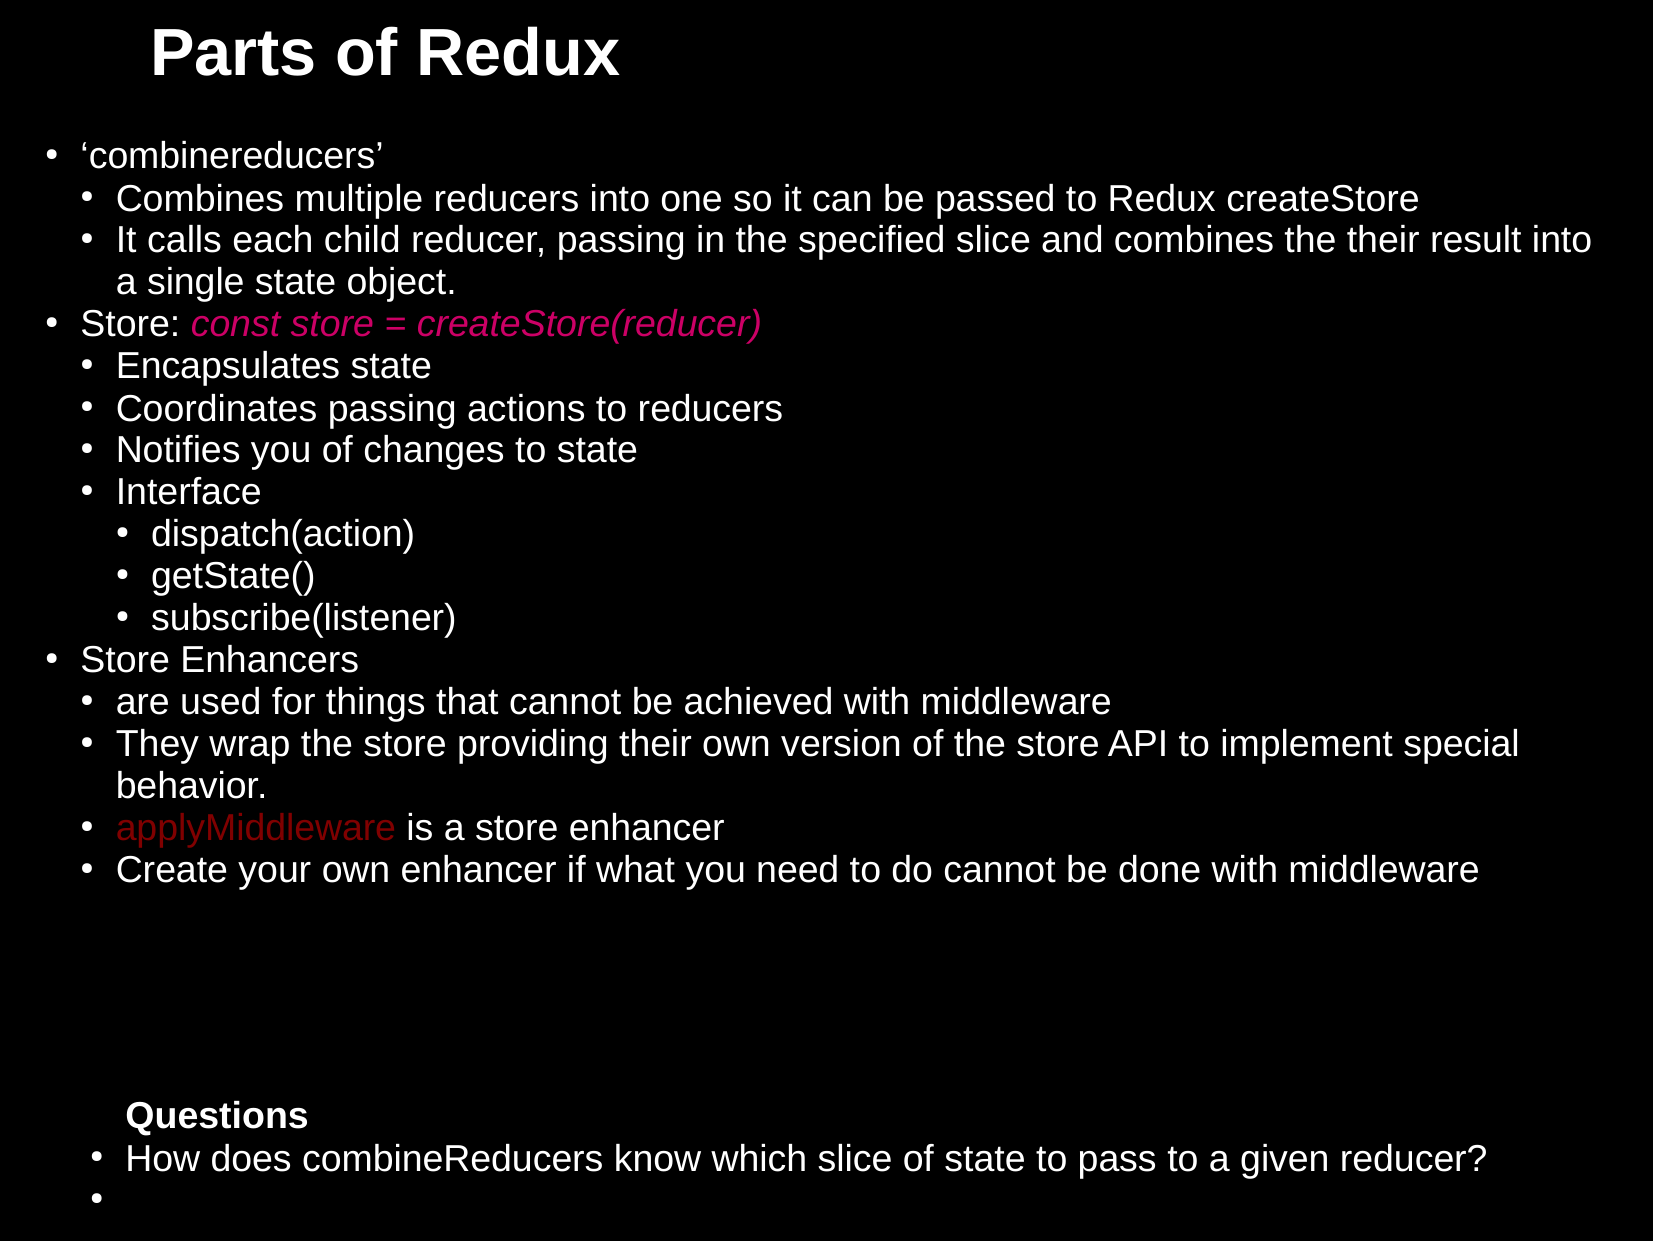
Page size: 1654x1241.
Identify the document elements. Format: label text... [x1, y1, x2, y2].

text_box Questions How does combineReducers know which slice of state to pass to a given reducer? [90, 1095, 1561, 1222]
text_box ‘combinereducers’ Combines multiple reducers into one so it can be passed to Redux createStore It calls each child reducer, passing in the specified slice and combines the their result into a single state object. Store: const store = createStore(reducer) Encapsulates state Coordinates passing actions to reducers Notifies you of changes to state Interface dispatch(action) getState() subscribe(listener) Store Enhancers are used for things that cannot be achieved with middleware They wrap the store providing their own version of the store API to implement special behavior. applyMiddleware is a store enhancer Create your own enhancer if what you need to do cannot be done with middleware [45, 135, 1606, 891]
text_box Parts of Redux [150, 15, 1501, 90]
